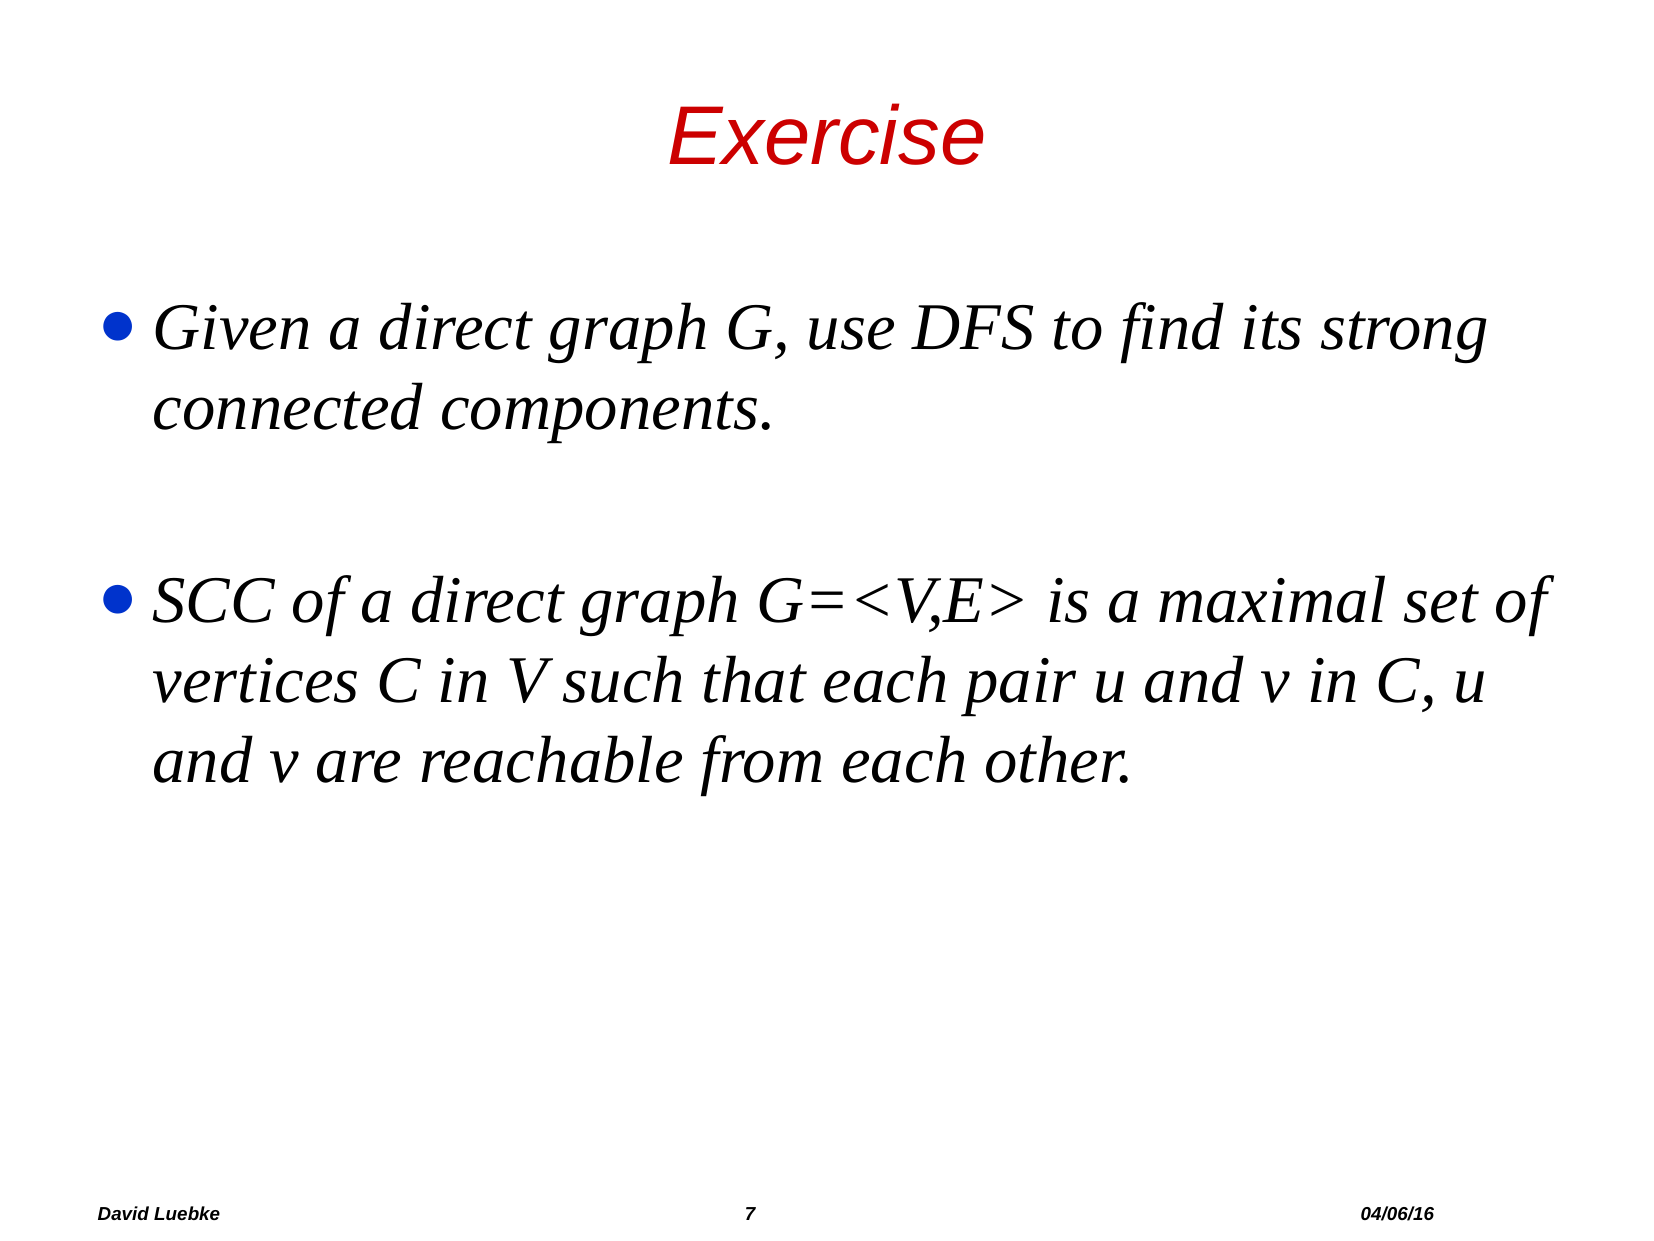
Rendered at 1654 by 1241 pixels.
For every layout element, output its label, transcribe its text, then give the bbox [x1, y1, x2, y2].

text_box Exercise [82, 41, 1571, 221]
text_box Given a direct graph G, use DFS to find its strong connected components. SCC of a direct graph G=<V,E> is a maximal set of vertices C in V such that each pair u and v in C, u and v are reachable from each other. [82, 275, 1571, 1062]
text_box David Luebke <number> 04/06/16 [82, 1185, 1571, 1241]
